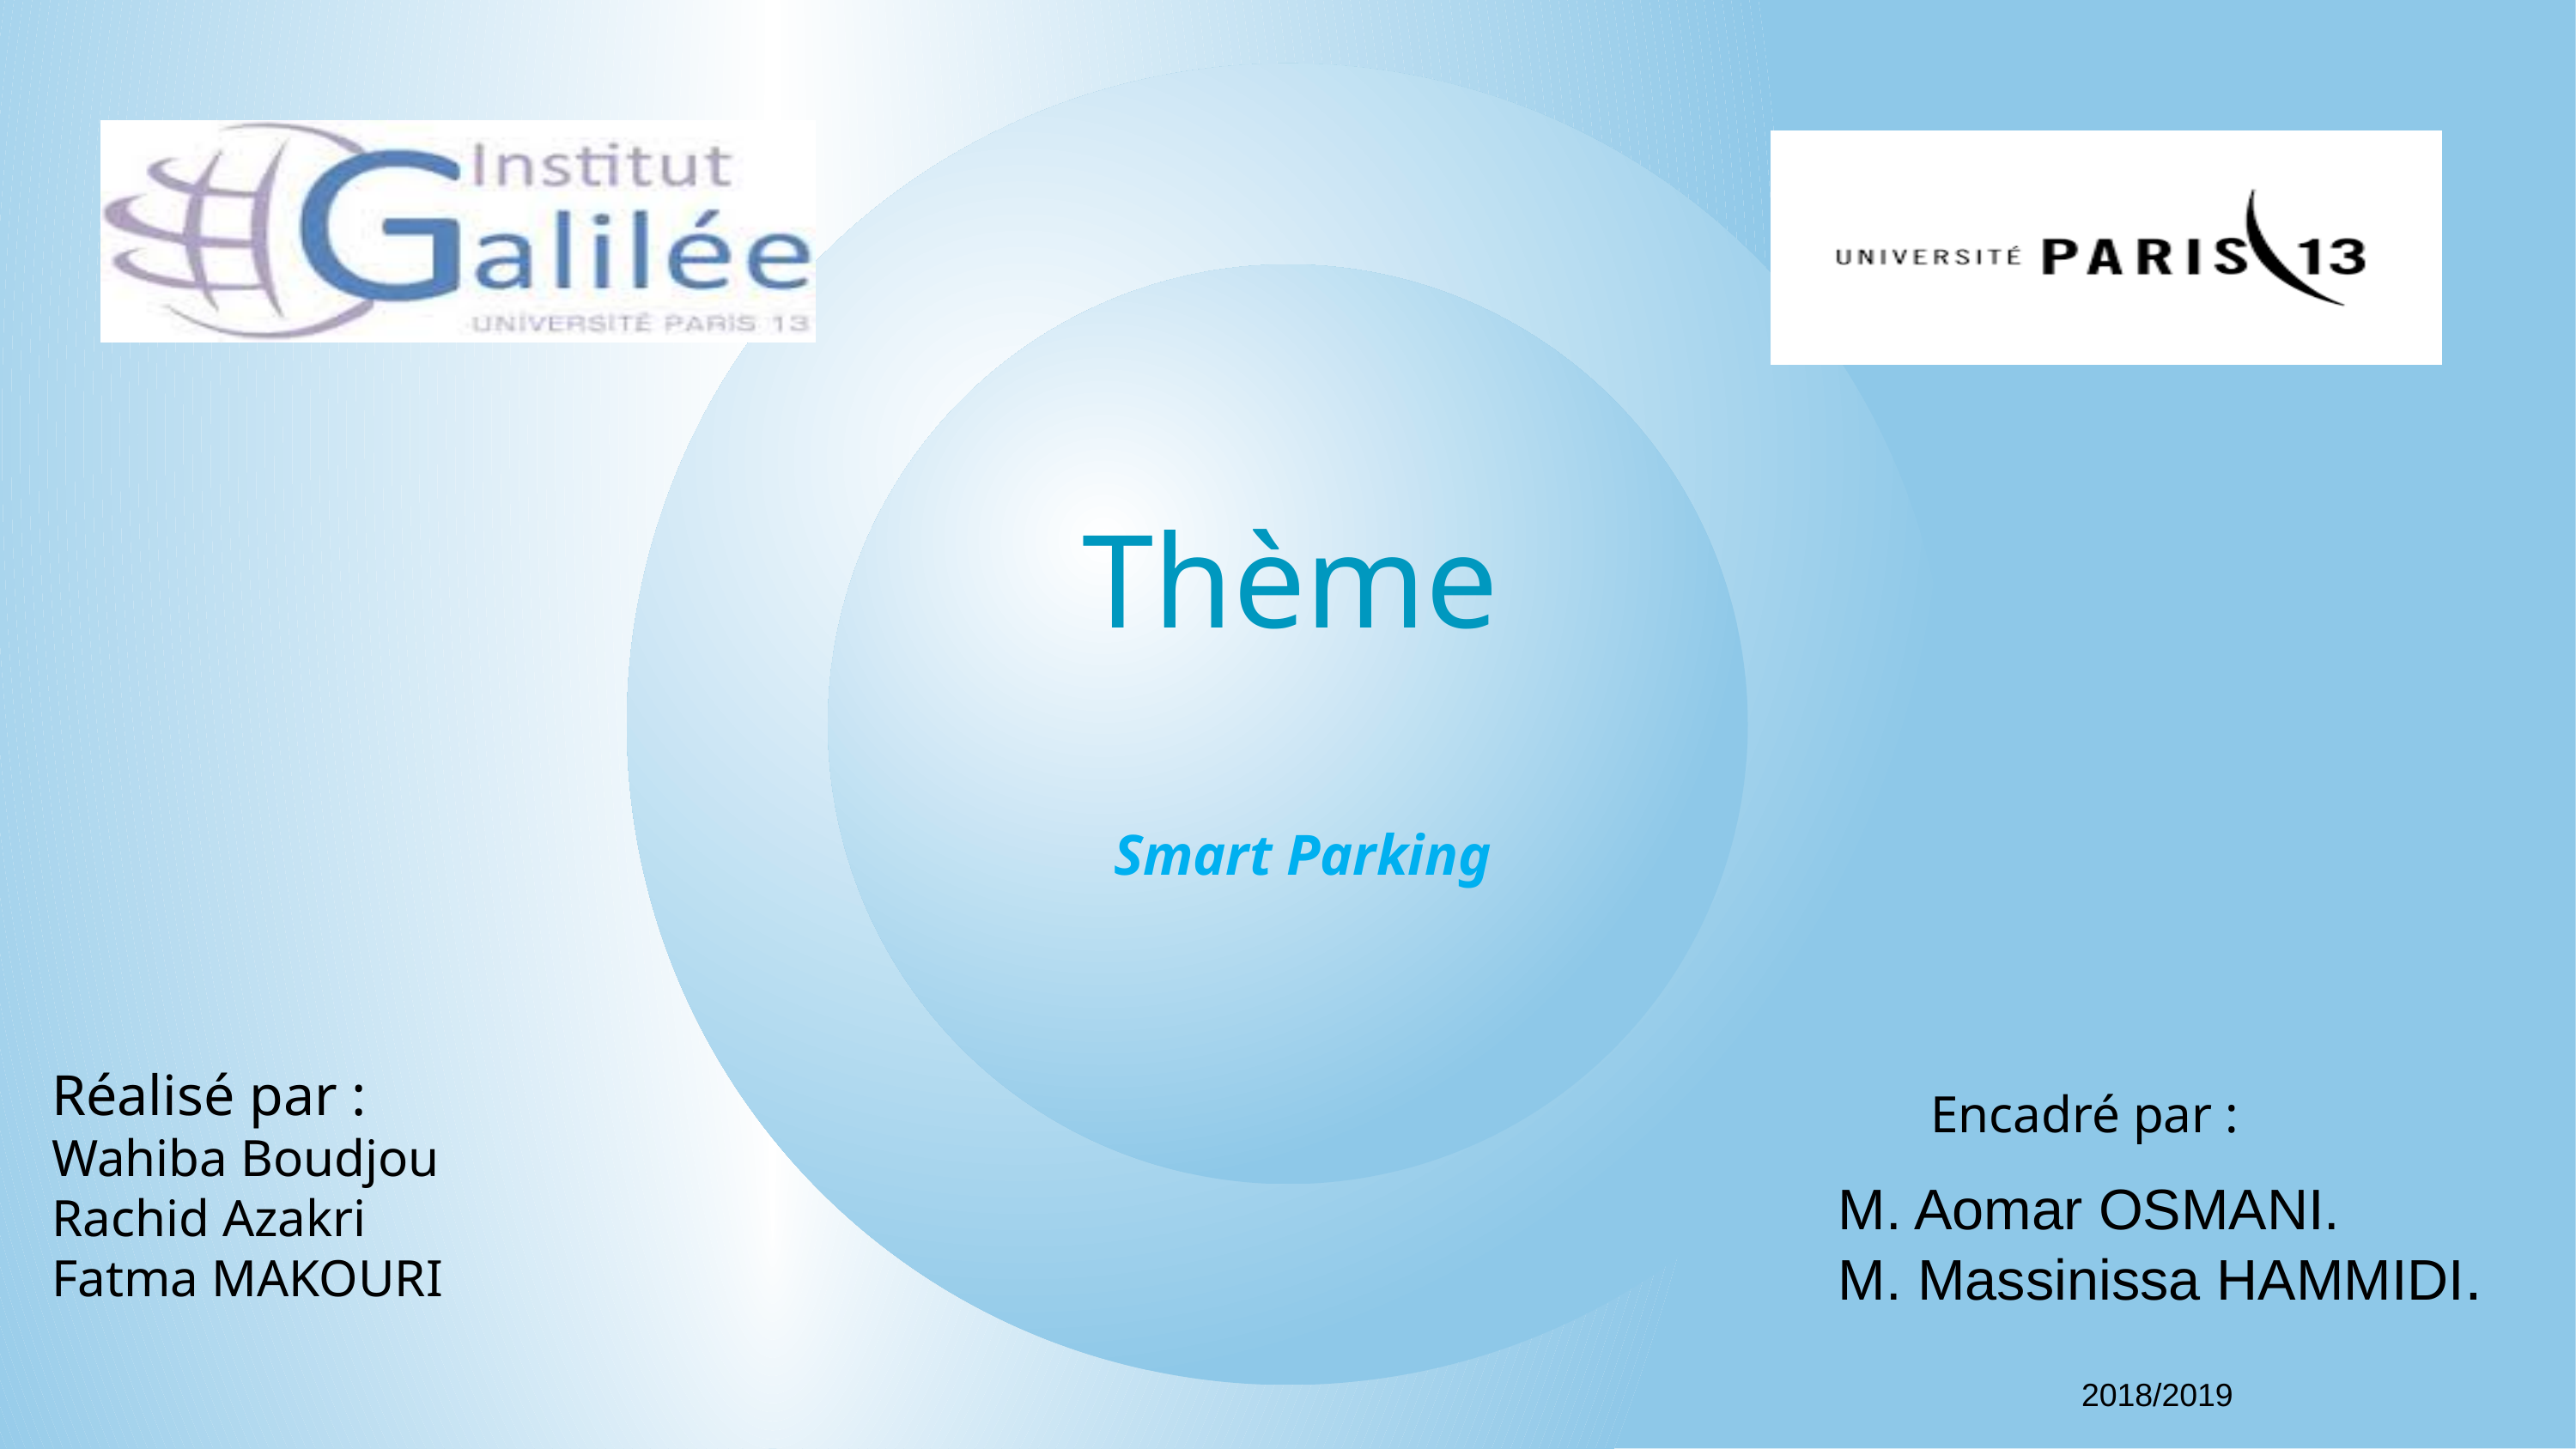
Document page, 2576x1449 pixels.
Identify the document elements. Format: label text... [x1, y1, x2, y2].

text_box 2018/2019 [2069, 1370, 2445, 1420]
text_box Smart Parking [744, 704, 1846, 1002]
text_box Encadré par : [1917, 1076, 2576, 1331]
text_box M. Aomar OSMANI. M. Massinissa HAMMIDI. [1825, 1171, 2497, 1321]
picture [100, 120, 816, 343]
text_box Réalisé par : Wahiba Boudjou Rachid Azakri Fatma MAKOURI [39, 1053, 641, 1316]
picture [1771, 130, 2442, 365]
text_box Thème [321, 493, 2259, 661]
